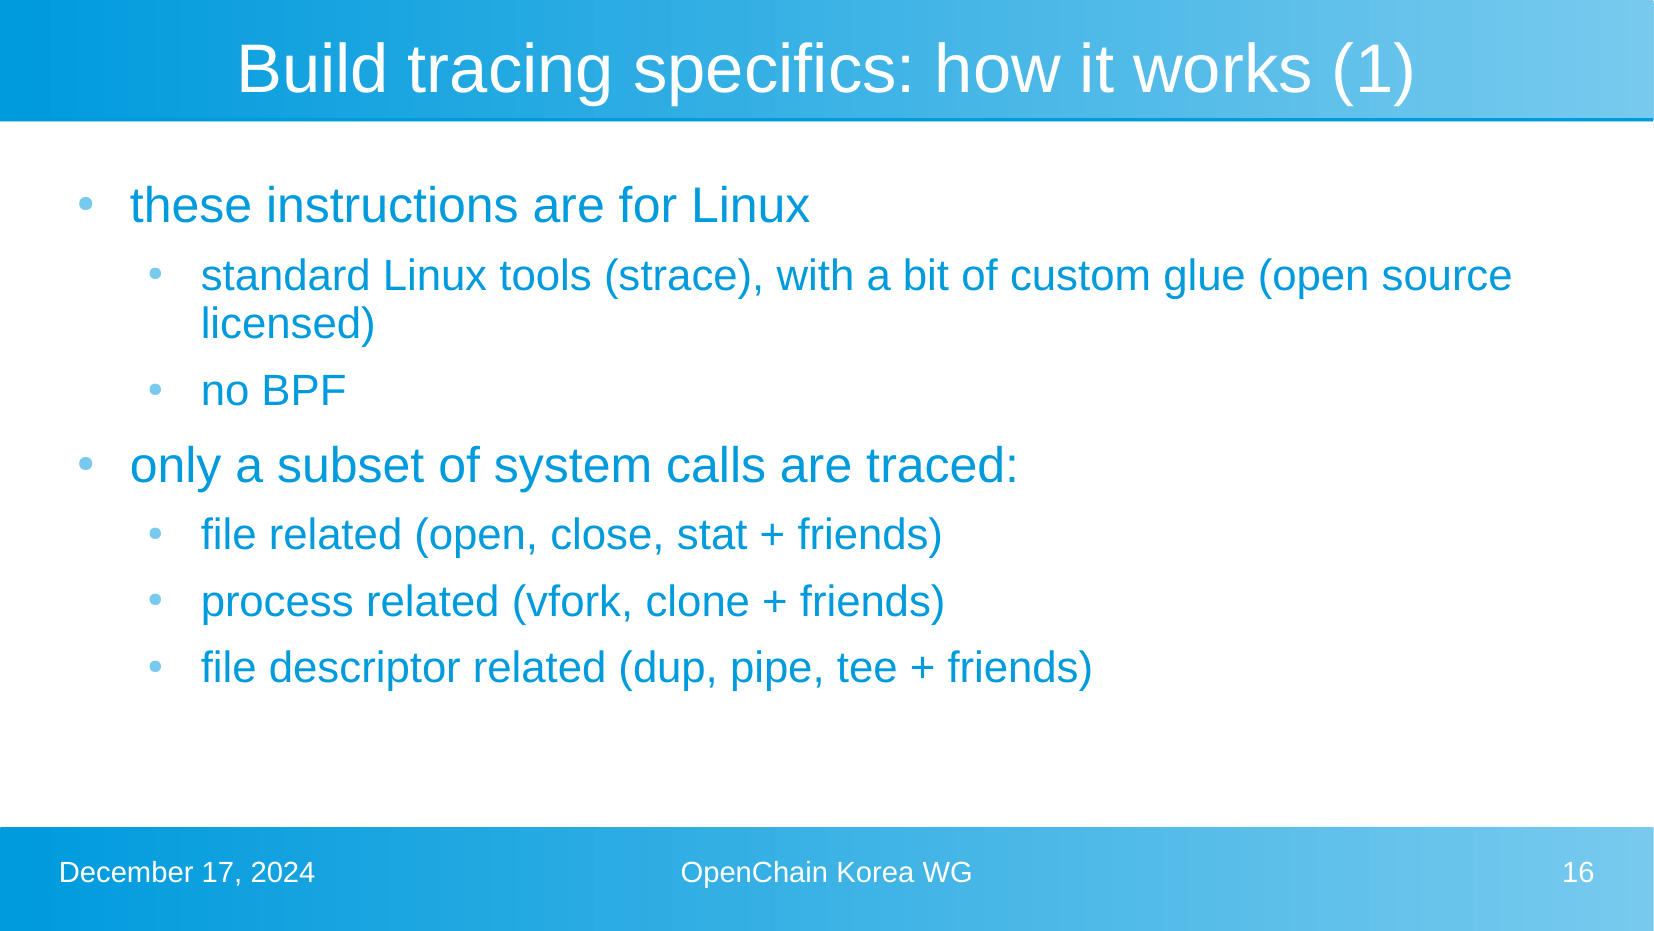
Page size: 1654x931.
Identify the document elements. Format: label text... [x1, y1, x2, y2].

title Build tracing specifics: how it works (1) [59, 29, 1595, 108]
list these instructions are for Linux standard Linux tools (strace), with a bit of custom glue (open source licensed) no BPF only a subset of system calls are traced: file related (open, close, stat + friends) process related (vfork, clone + friends) file descriptor related (dup, pipe, tee + friends) [59, 177, 1595, 768]
